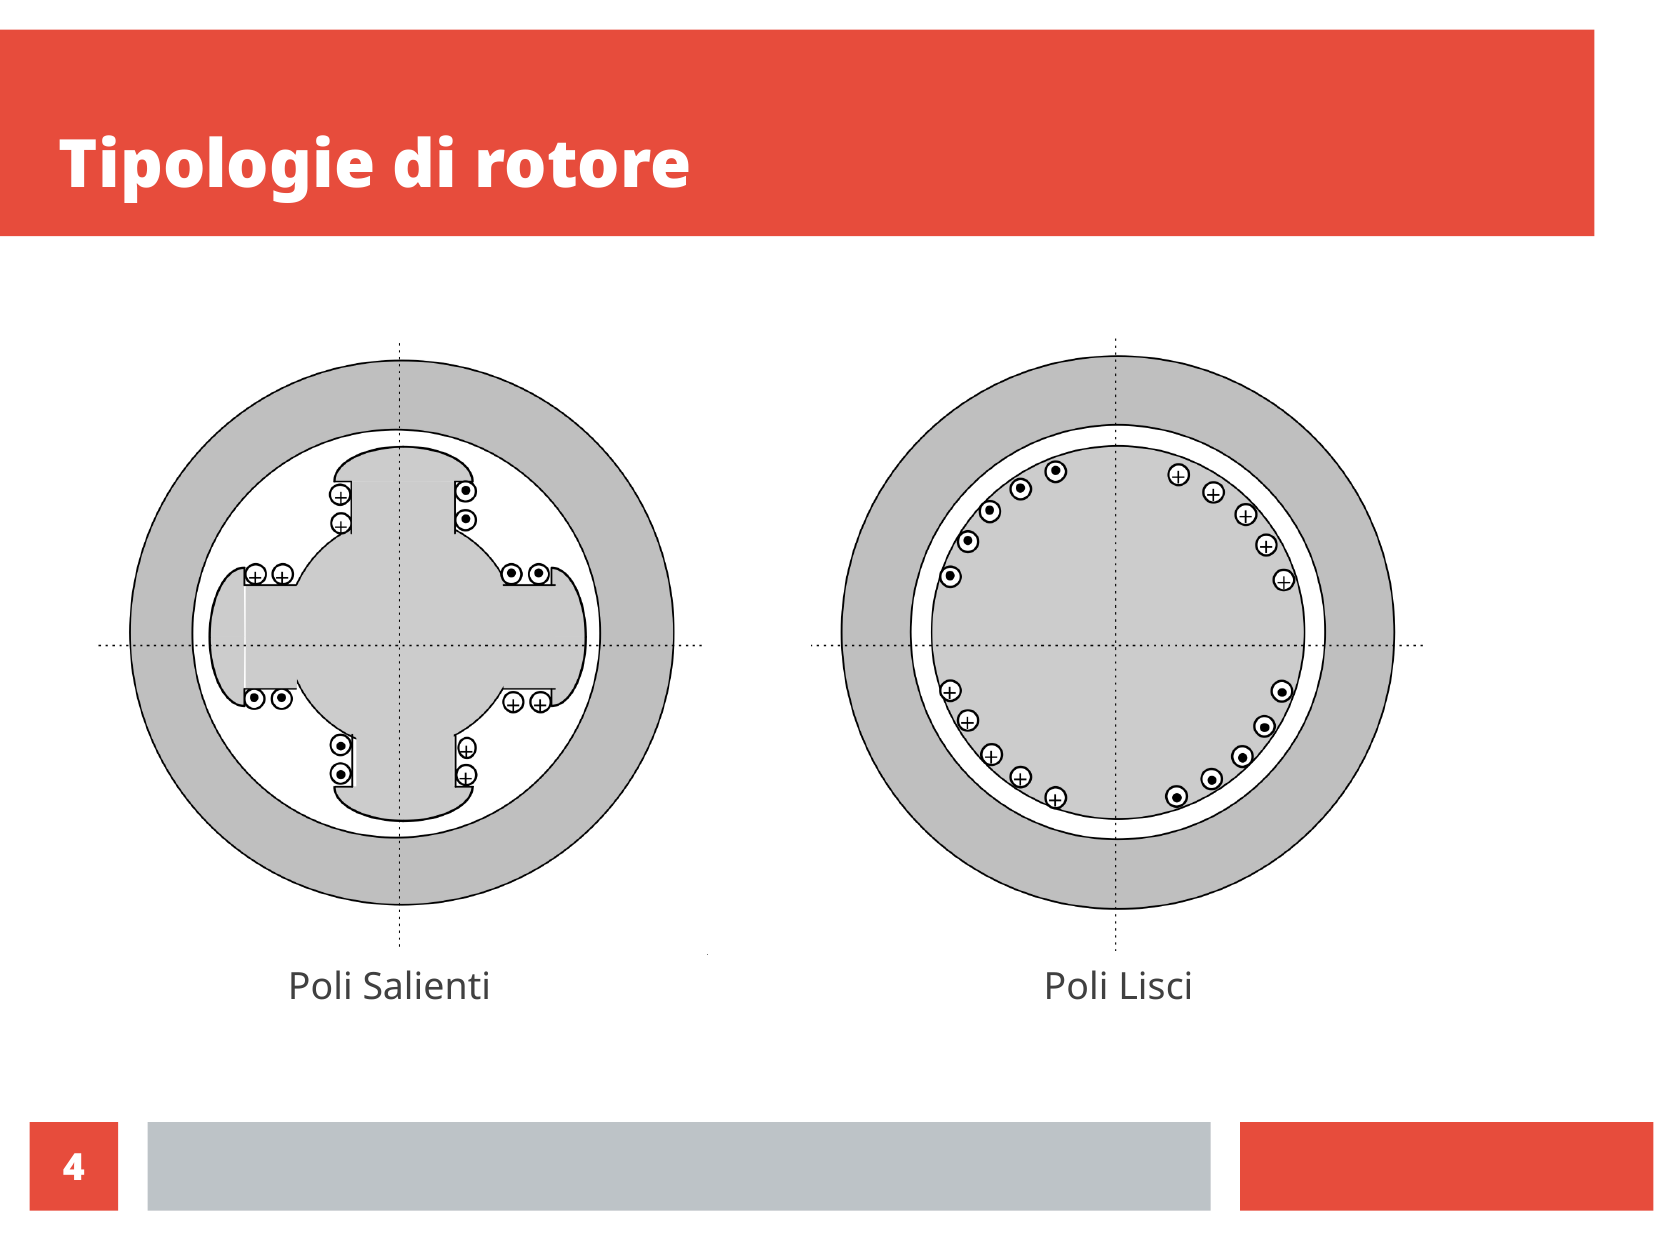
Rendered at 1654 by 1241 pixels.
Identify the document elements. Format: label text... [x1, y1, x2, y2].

title Tipologie di rotore [59, 59, 1595, 207]
text_box Poli Lisci [1028, 954, 1209, 1015]
picture [62, 316, 708, 955]
picture [811, 316, 1426, 951]
text_box Poli Salienti [273, 954, 507, 1015]
